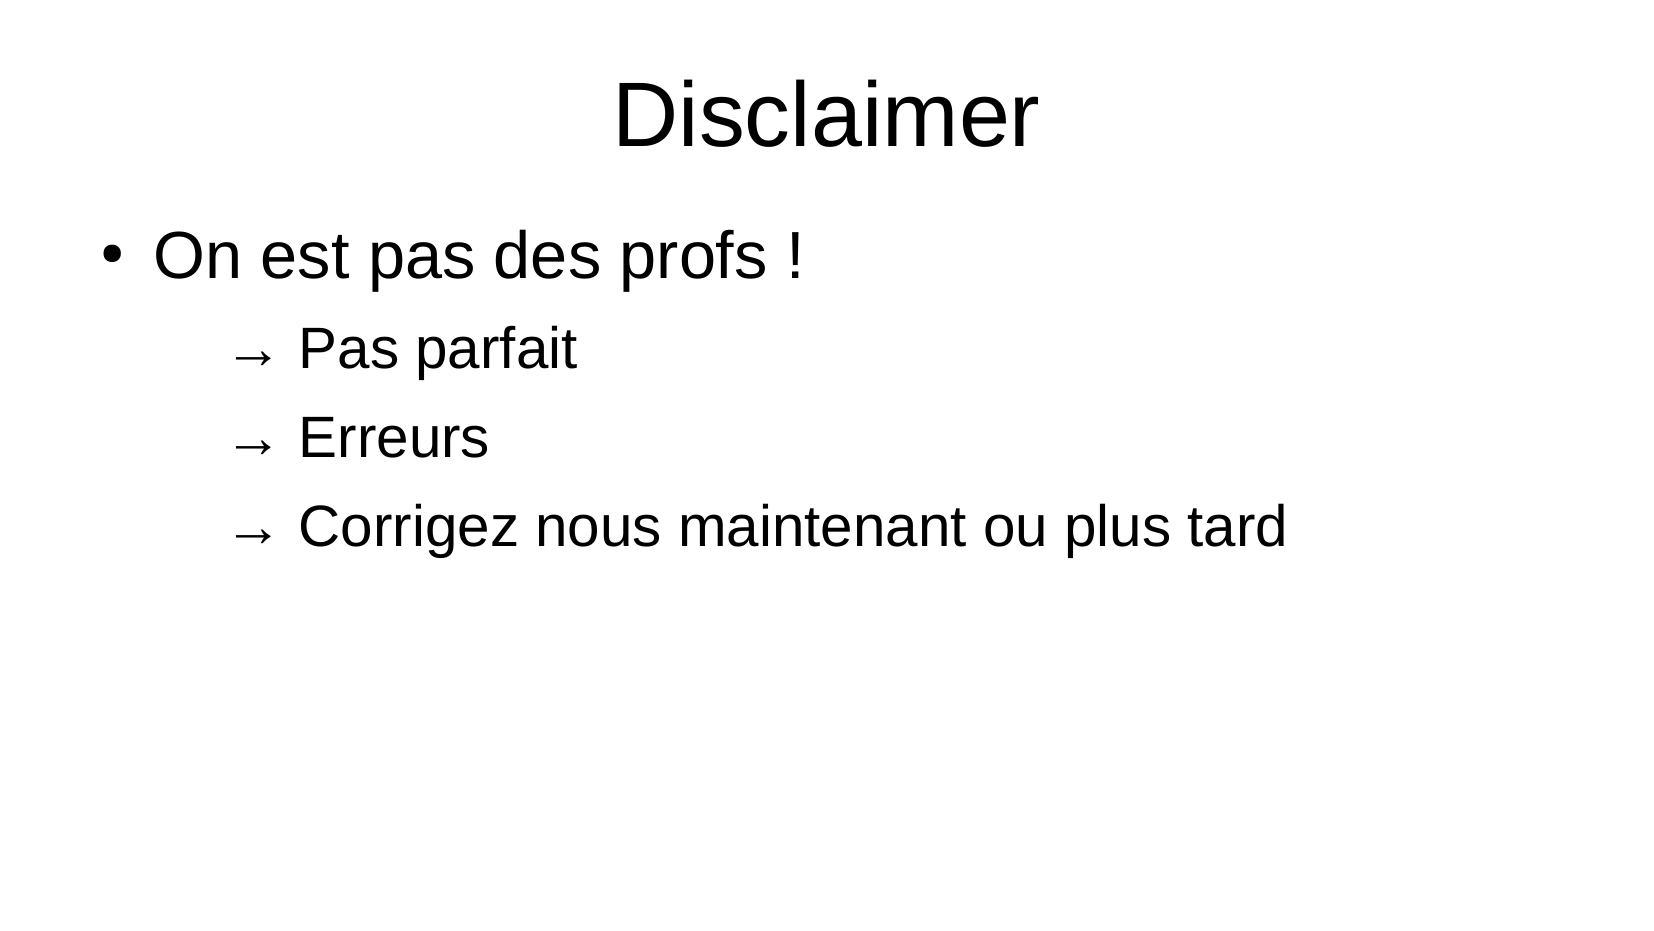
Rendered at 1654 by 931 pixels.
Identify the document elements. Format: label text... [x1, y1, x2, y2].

list On est pas des profs ! → Pas parfait → Erreurs → Corrigez nous maintenant ou plus tard [82, 217, 1571, 758]
title Disclaimer [82, 37, 1571, 193]
